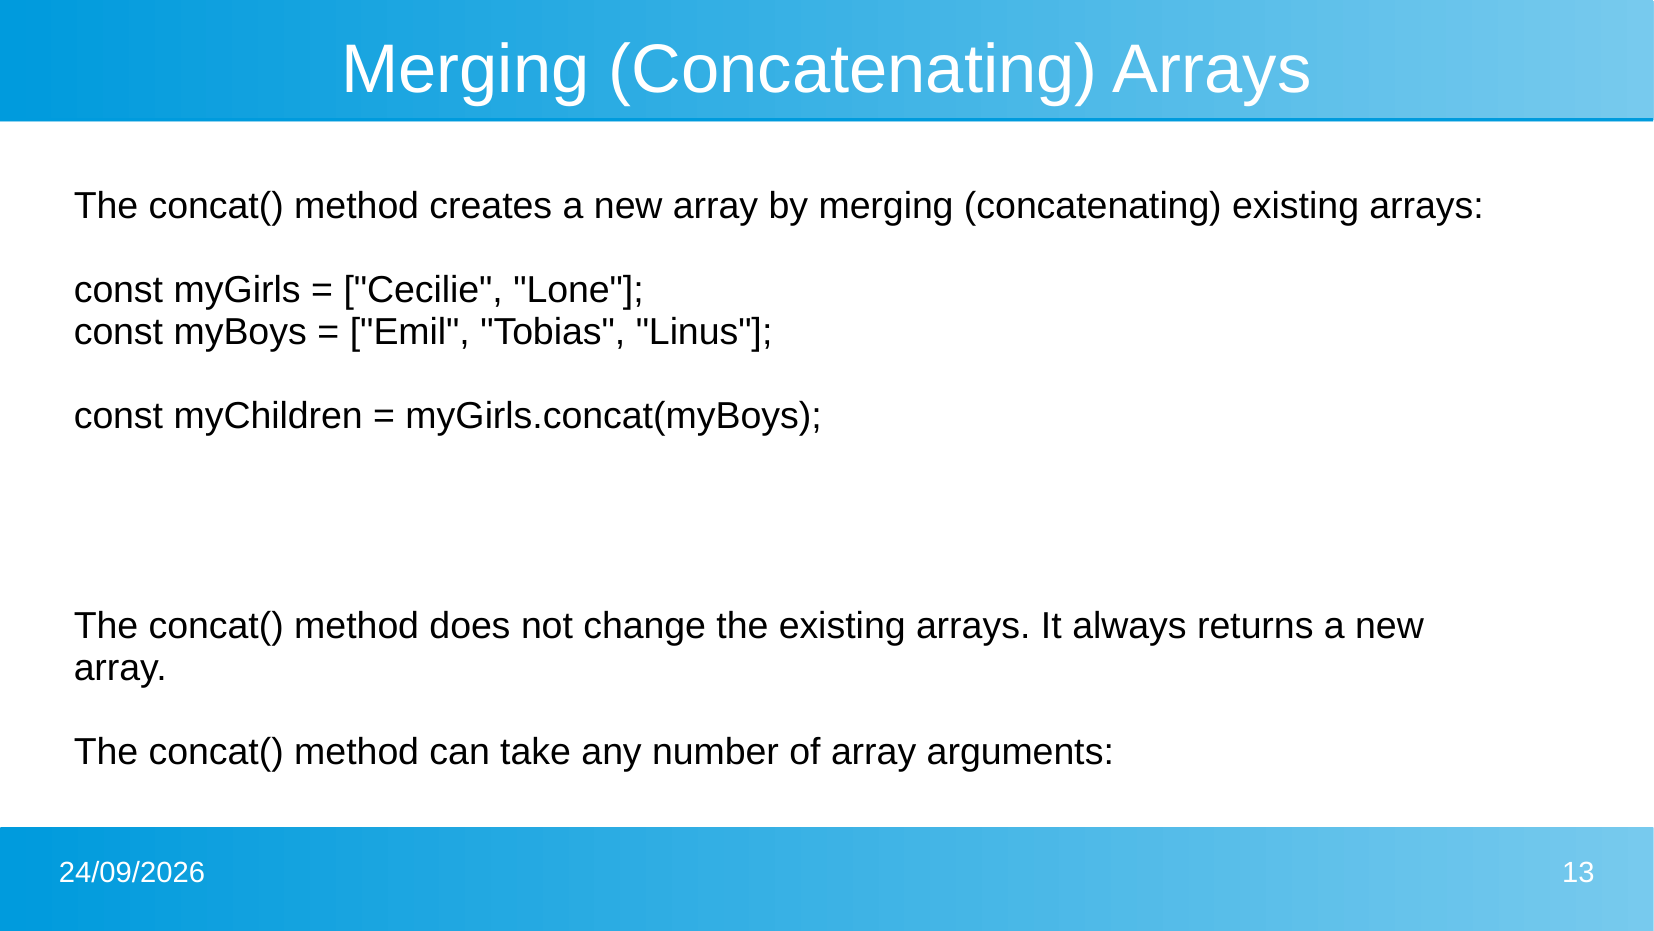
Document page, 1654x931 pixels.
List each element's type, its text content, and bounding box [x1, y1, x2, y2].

title Merging (Concatenating) Arrays [59, 29, 1595, 108]
text_box The concat() method creates a new array by merging (concatenating) existing arrays: const myGirls = ["Cecilie", "Lone"]; const myBoys = ["Emil", "Tobias", "Linus"]; const myChildren = myGirls.concat(myBoys); The concat() method does not change the existing arrays. It always returns a new array. The concat() method can take any number of array arguments: [59, 177, 1536, 780]
